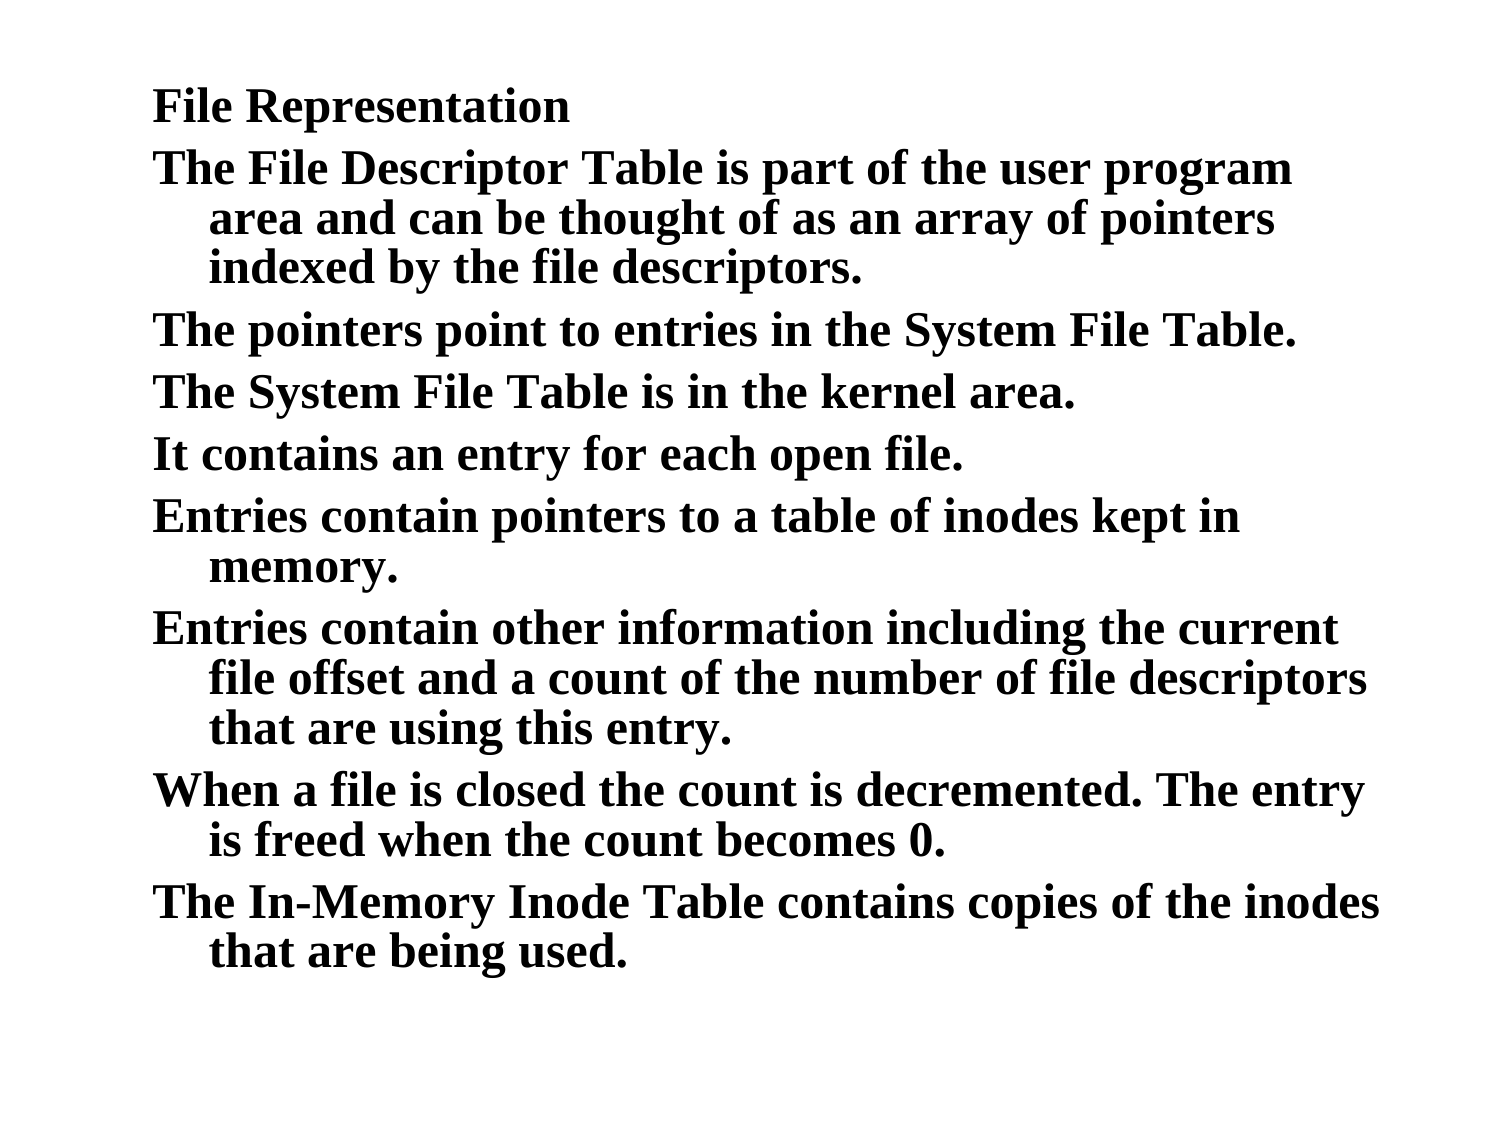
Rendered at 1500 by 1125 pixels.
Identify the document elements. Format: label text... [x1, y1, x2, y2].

list File Representation The File Descriptor Table is part of the user program area and can be thought of as an array of pointers indexed by the file descriptors. The pointers point to entries in the System File Table. The System File Table is in the kernel area. It contains an entry for each open file. Entries contain pointers to a table of inodes kept in memory. Entries contain other information including the current file offset and a count of the number of file descriptors that are using this entry. When a file is closed the count is decremented. The entry is freed when the count becomes 0. The In-Memory Inode Table contains copies of the inodes that are being used. [137, 74, 1413, 1125]
